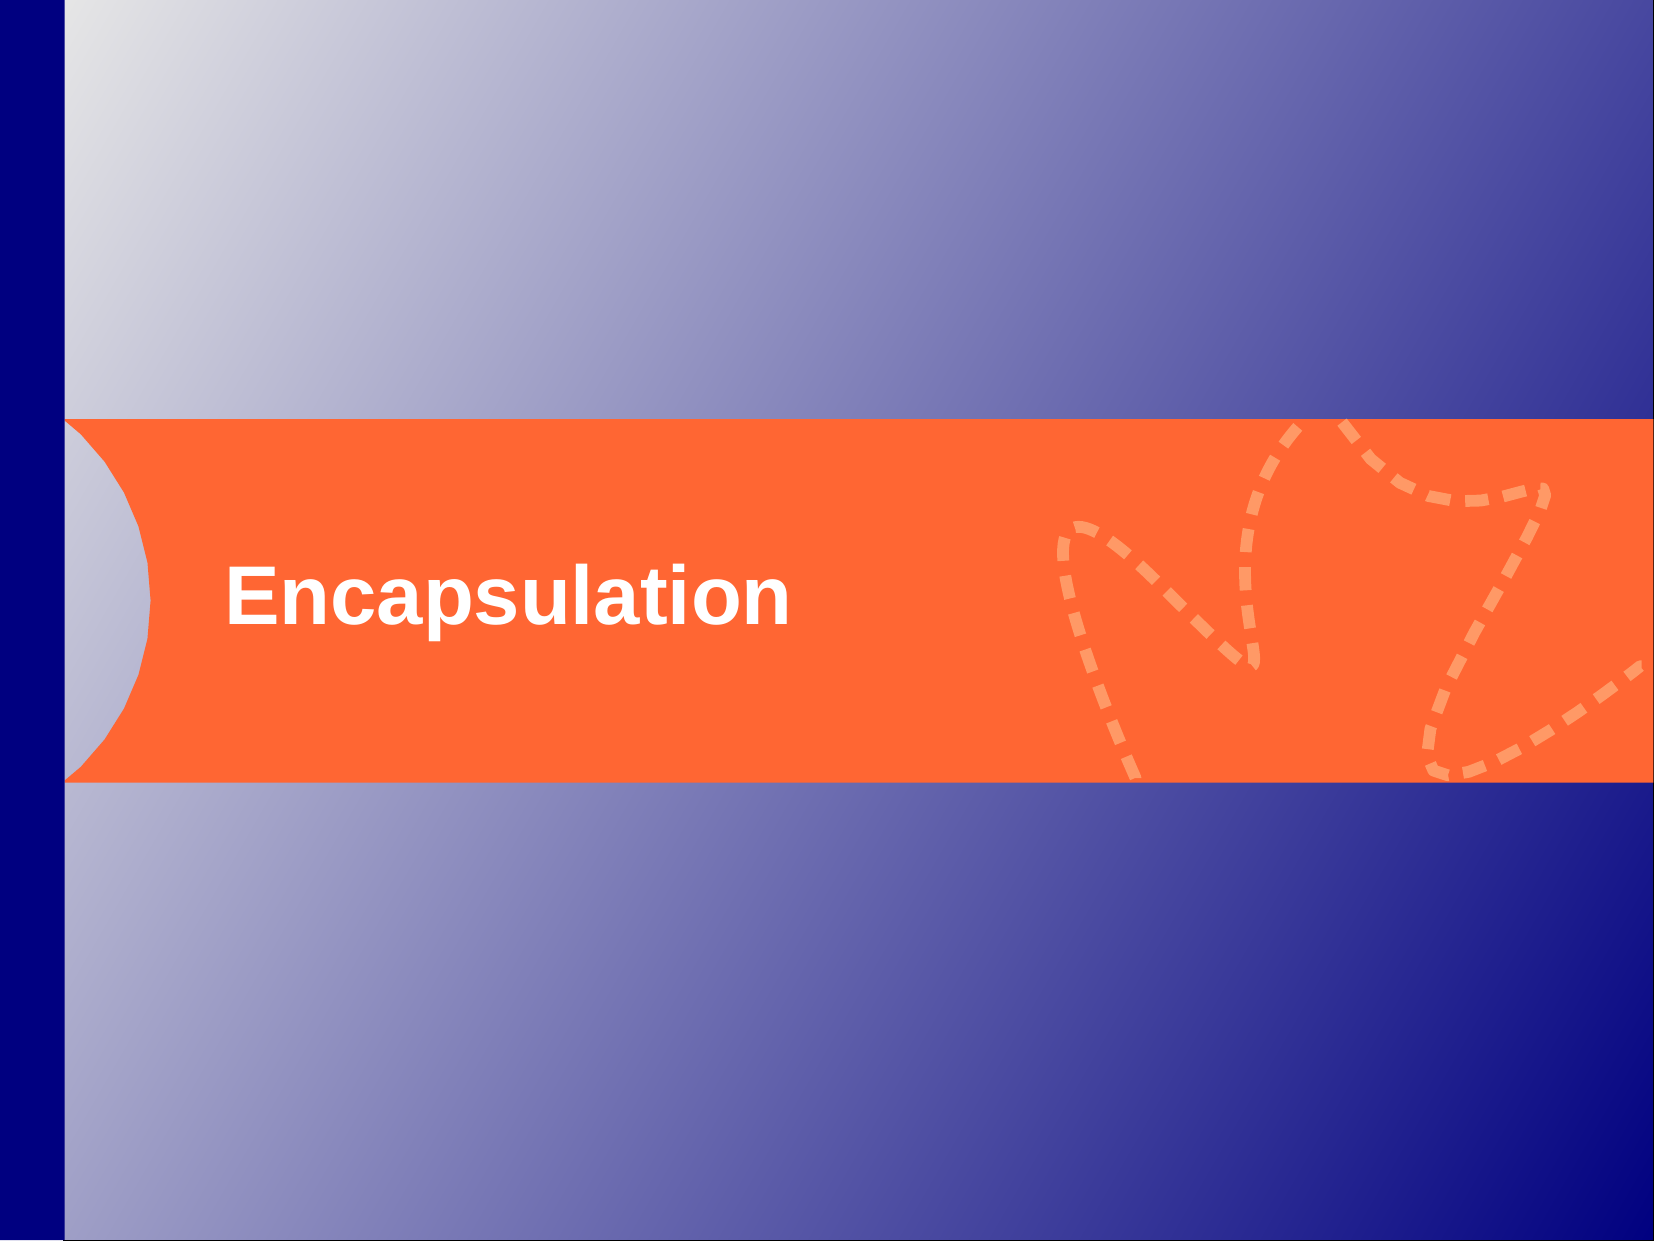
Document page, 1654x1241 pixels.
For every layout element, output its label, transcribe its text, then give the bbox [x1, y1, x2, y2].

title Encapsulation [224, 497, 1093, 704]
